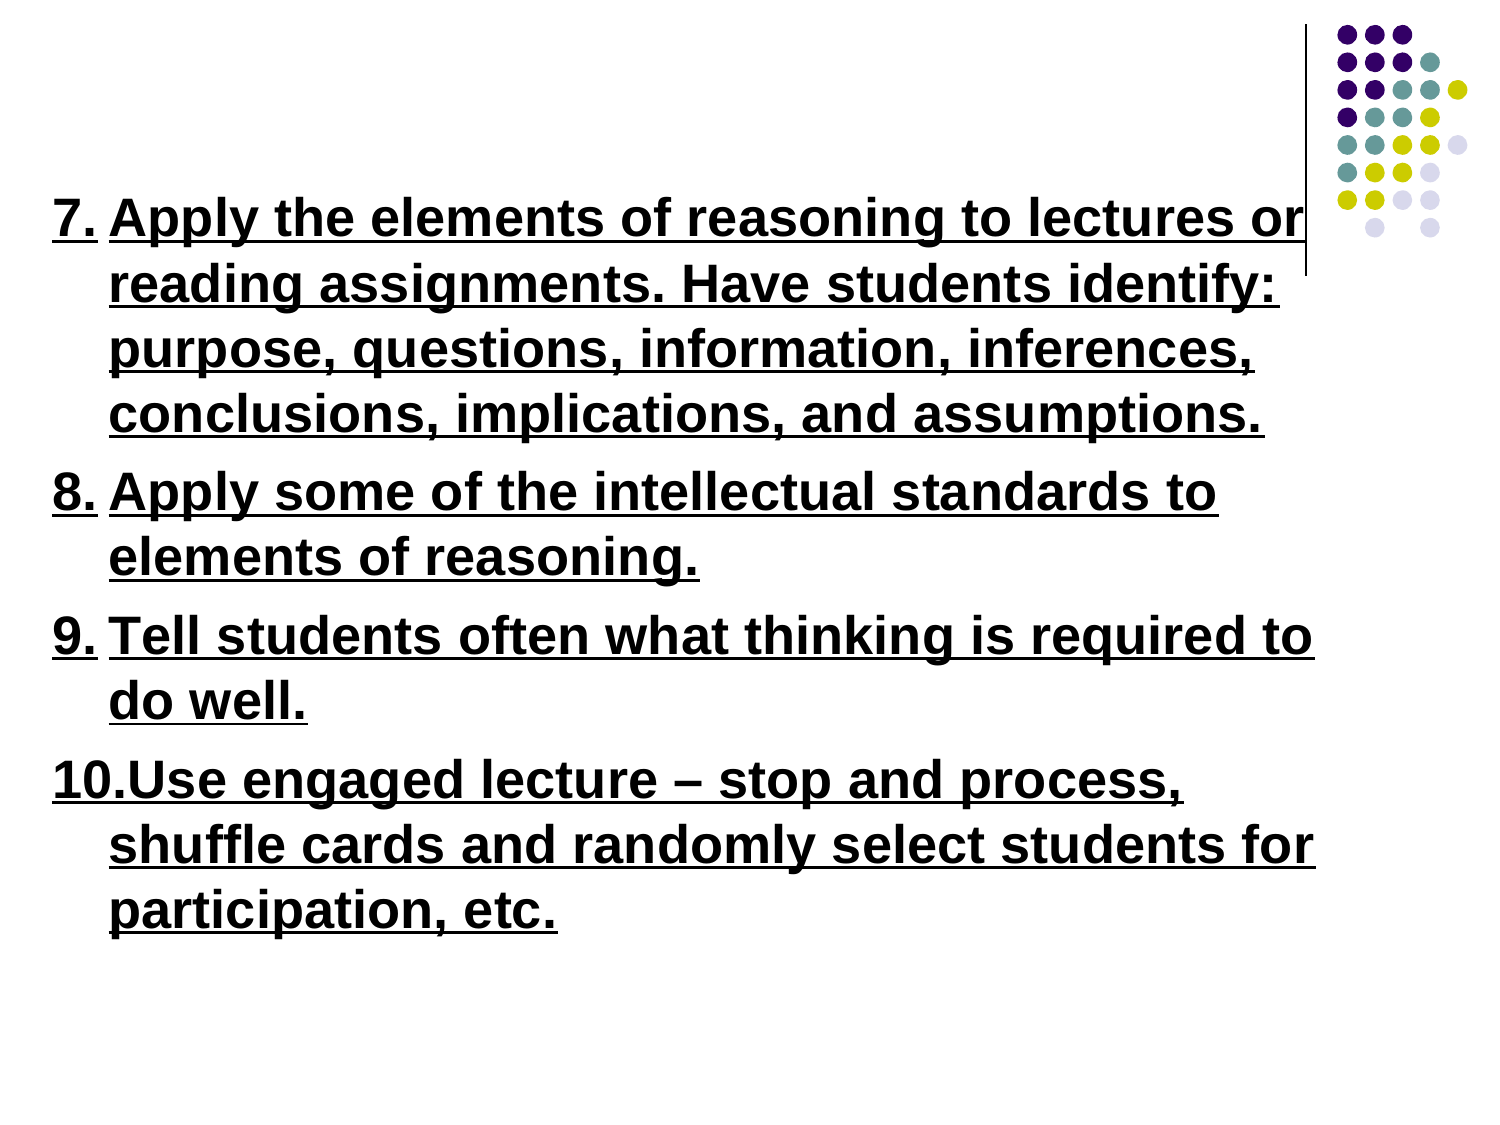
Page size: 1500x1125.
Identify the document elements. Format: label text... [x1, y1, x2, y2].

list 7. Apply the elements of reasoning to lectures or reading assignments. Have students identify: purpose, questions, information, inferences, conclusions, implications, and assumptions. 8. Apply some of the intellectual standards to elements of reasoning. 9. Tell students often what thinking is required to do well. 10.Use engaged lecture – stop and process, shuffle cards and randomly select students for participation, etc. [37, 174, 1388, 1000]
